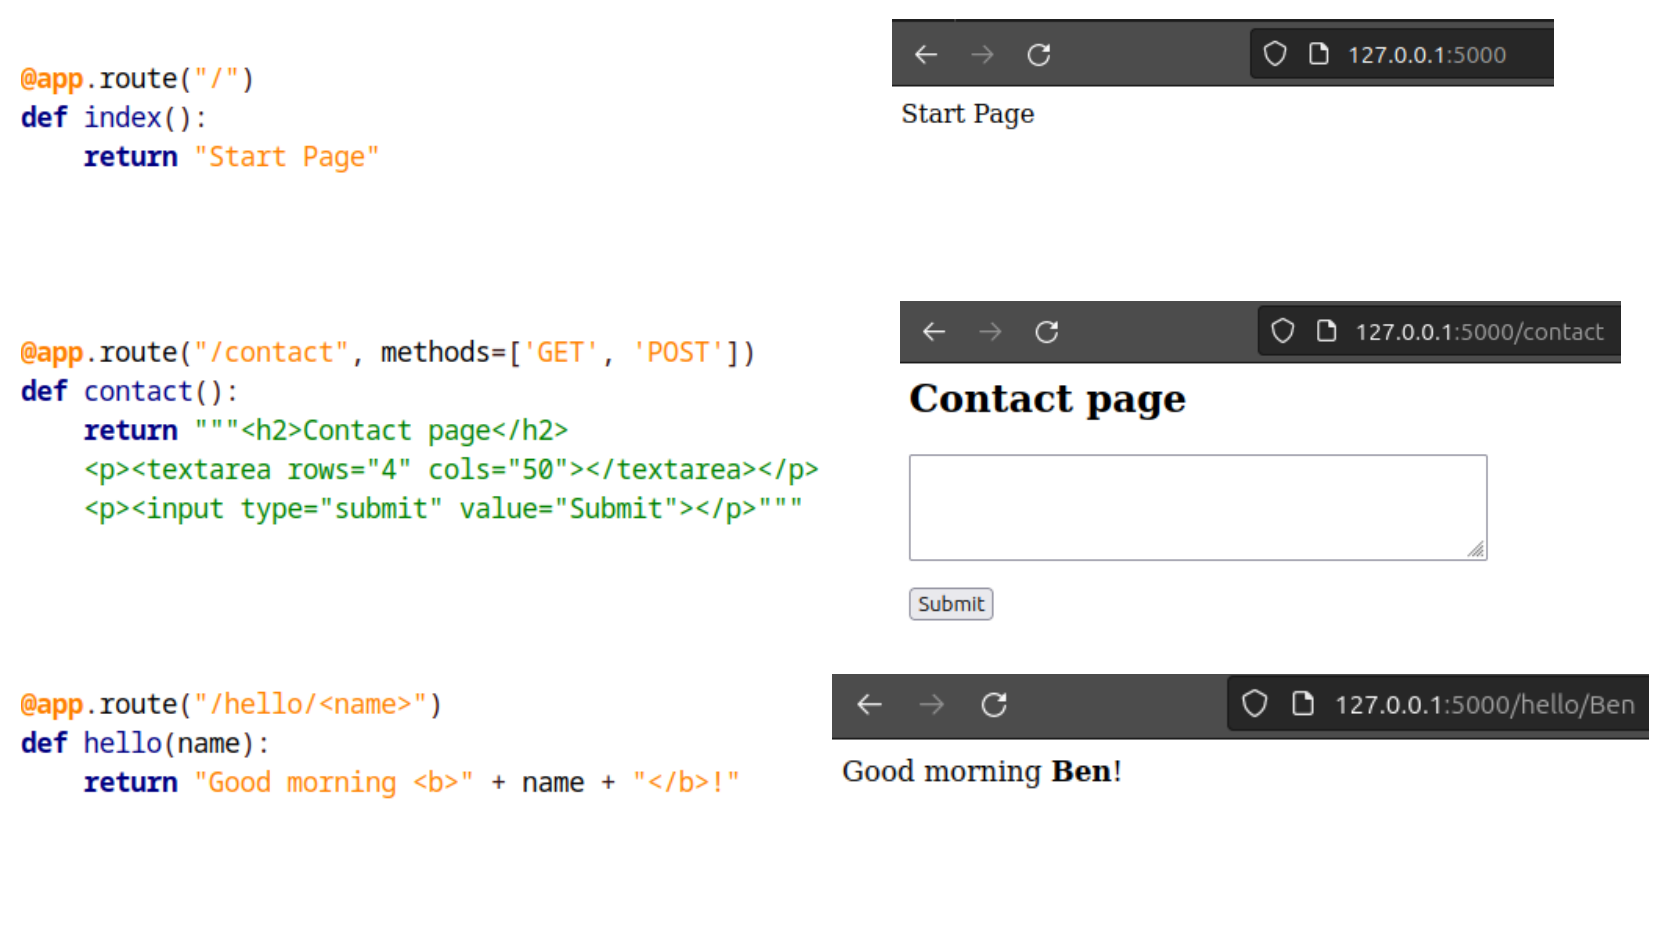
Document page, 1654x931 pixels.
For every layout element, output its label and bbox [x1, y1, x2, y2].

picture [832, 674, 1649, 826]
picture [900, 301, 1621, 638]
picture [892, 19, 1554, 205]
picture [21, 57, 826, 801]
